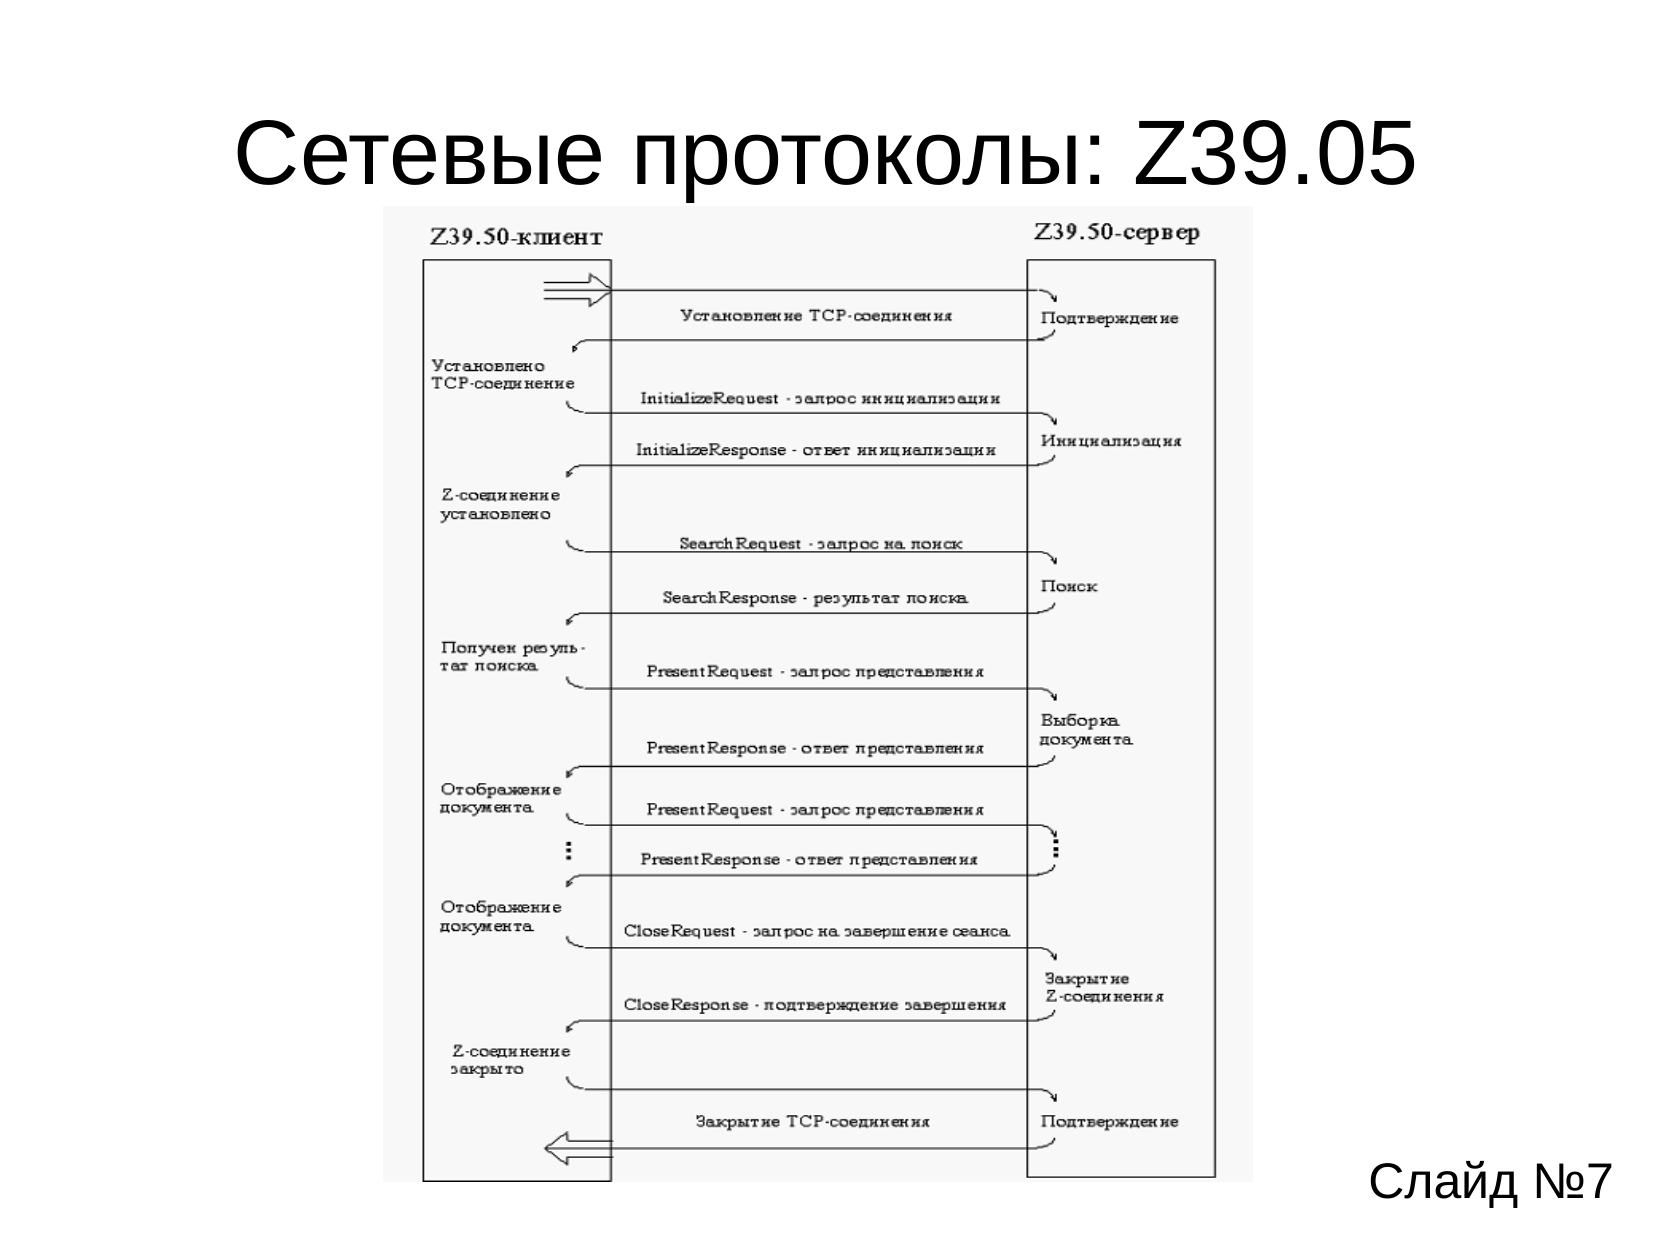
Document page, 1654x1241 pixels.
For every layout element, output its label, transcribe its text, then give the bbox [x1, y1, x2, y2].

title Сетевые протоколы: Z39.05 [82, 56, 1571, 250]
text_box Слайд №7 [1328, 1122, 1654, 1241]
picture [383, 206, 1253, 1182]
